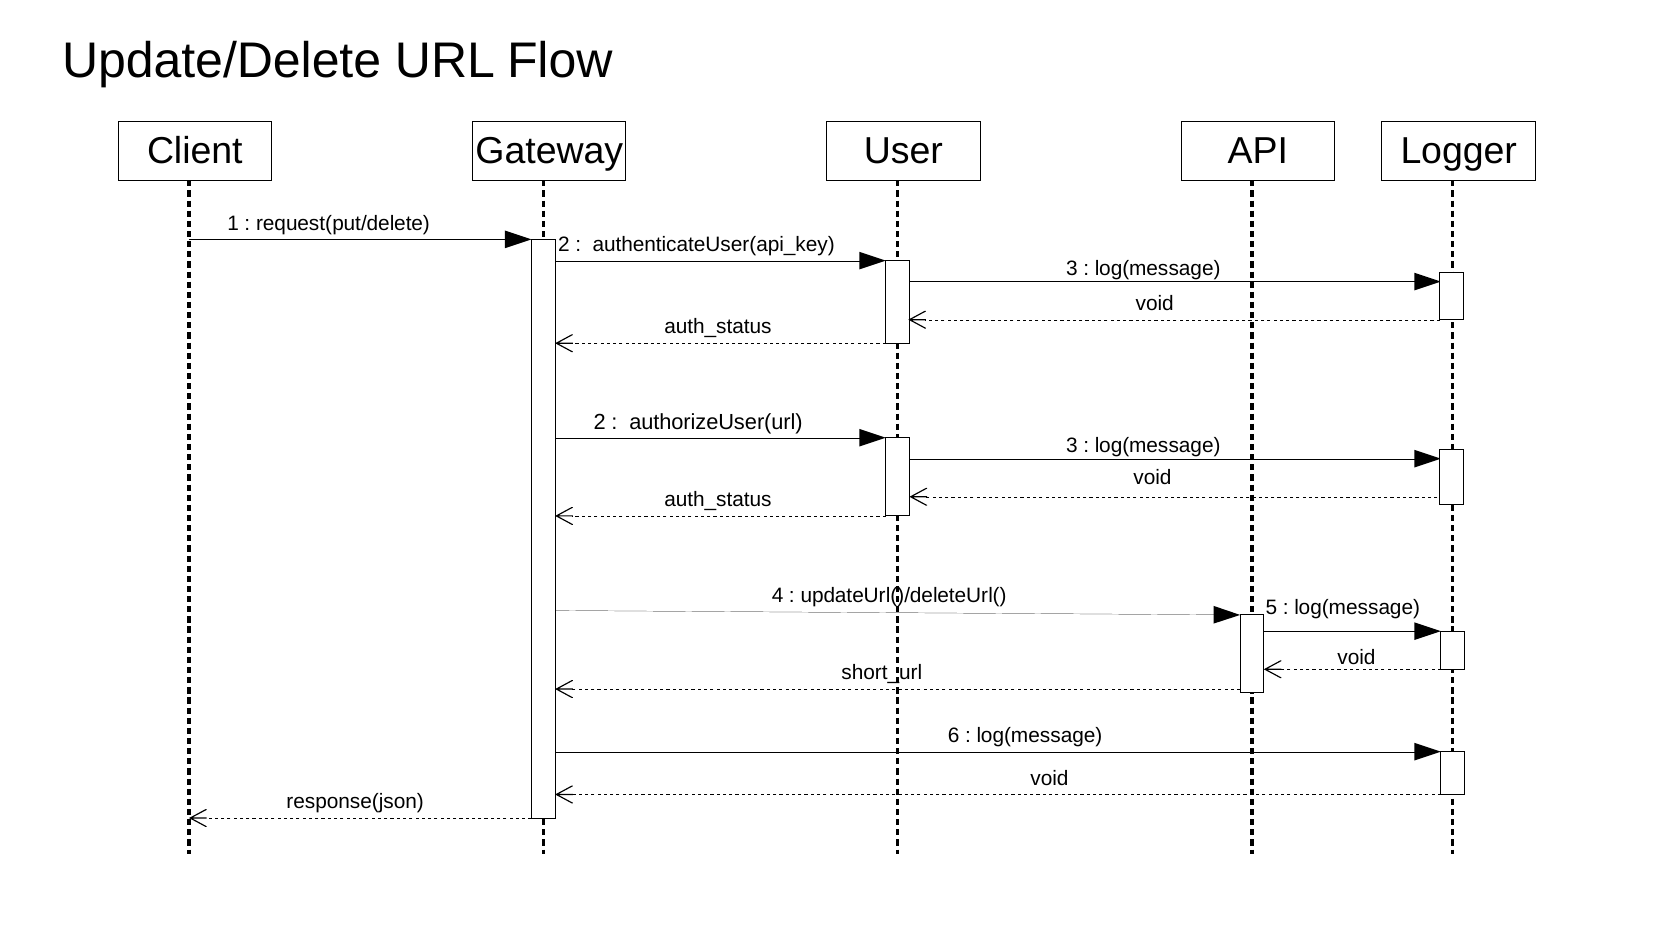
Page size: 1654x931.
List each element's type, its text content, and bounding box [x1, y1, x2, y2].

text_box Client [118, 121, 272, 181]
text_box User [826, 121, 981, 181]
text_box 2 : authorizeUser(url) [578, 402, 863, 446]
text_box 3 : log(message) [1051, 248, 1276, 281]
text_box [1240, 614, 1264, 693]
text_box short_url [826, 653, 957, 697]
text_box Gateway [472, 121, 626, 181]
text_box 3 : log(message) [1051, 425, 1276, 459]
text_box 1 : request(put/delete) [212, 203, 497, 243]
text_box void [1118, 458, 1202, 502]
text_box 2 : authenticateUser(api_key) [543, 225, 910, 268]
text_box 3 : log(message) [1202, 460, 1276, 469]
text_box 6 : log(message) [933, 716, 1158, 752]
text_box void [1015, 759, 1099, 802]
text_box auth_status [649, 307, 815, 351]
text_box auth_status [649, 480, 815, 524]
text_box Update/Delete URL Flow [47, 24, 1607, 96]
text_box response(json) [271, 782, 473, 826]
text_box [1440, 751, 1465, 795]
text_box 5 : log(message) [1250, 588, 1476, 632]
text_box [885, 268, 910, 344]
text_box [1440, 631, 1465, 670]
text_box [1439, 272, 1464, 320]
text_box 3 : log(message) [1051, 460, 1118, 469]
text_box Logger [1381, 121, 1536, 181]
text_box void [1120, 283, 1204, 327]
text_box void [1322, 638, 1406, 682]
text_box [1439, 449, 1464, 505]
text_box 4 : updateUrl()/deleteUrl() [757, 576, 1029, 615]
text_box 6 : log(message) [933, 753, 1158, 760]
text_box 3 : log(message) [1051, 282, 1276, 292]
text_box [531, 239, 556, 819]
text_box API [1181, 121, 1335, 181]
text_box [885, 437, 910, 516]
